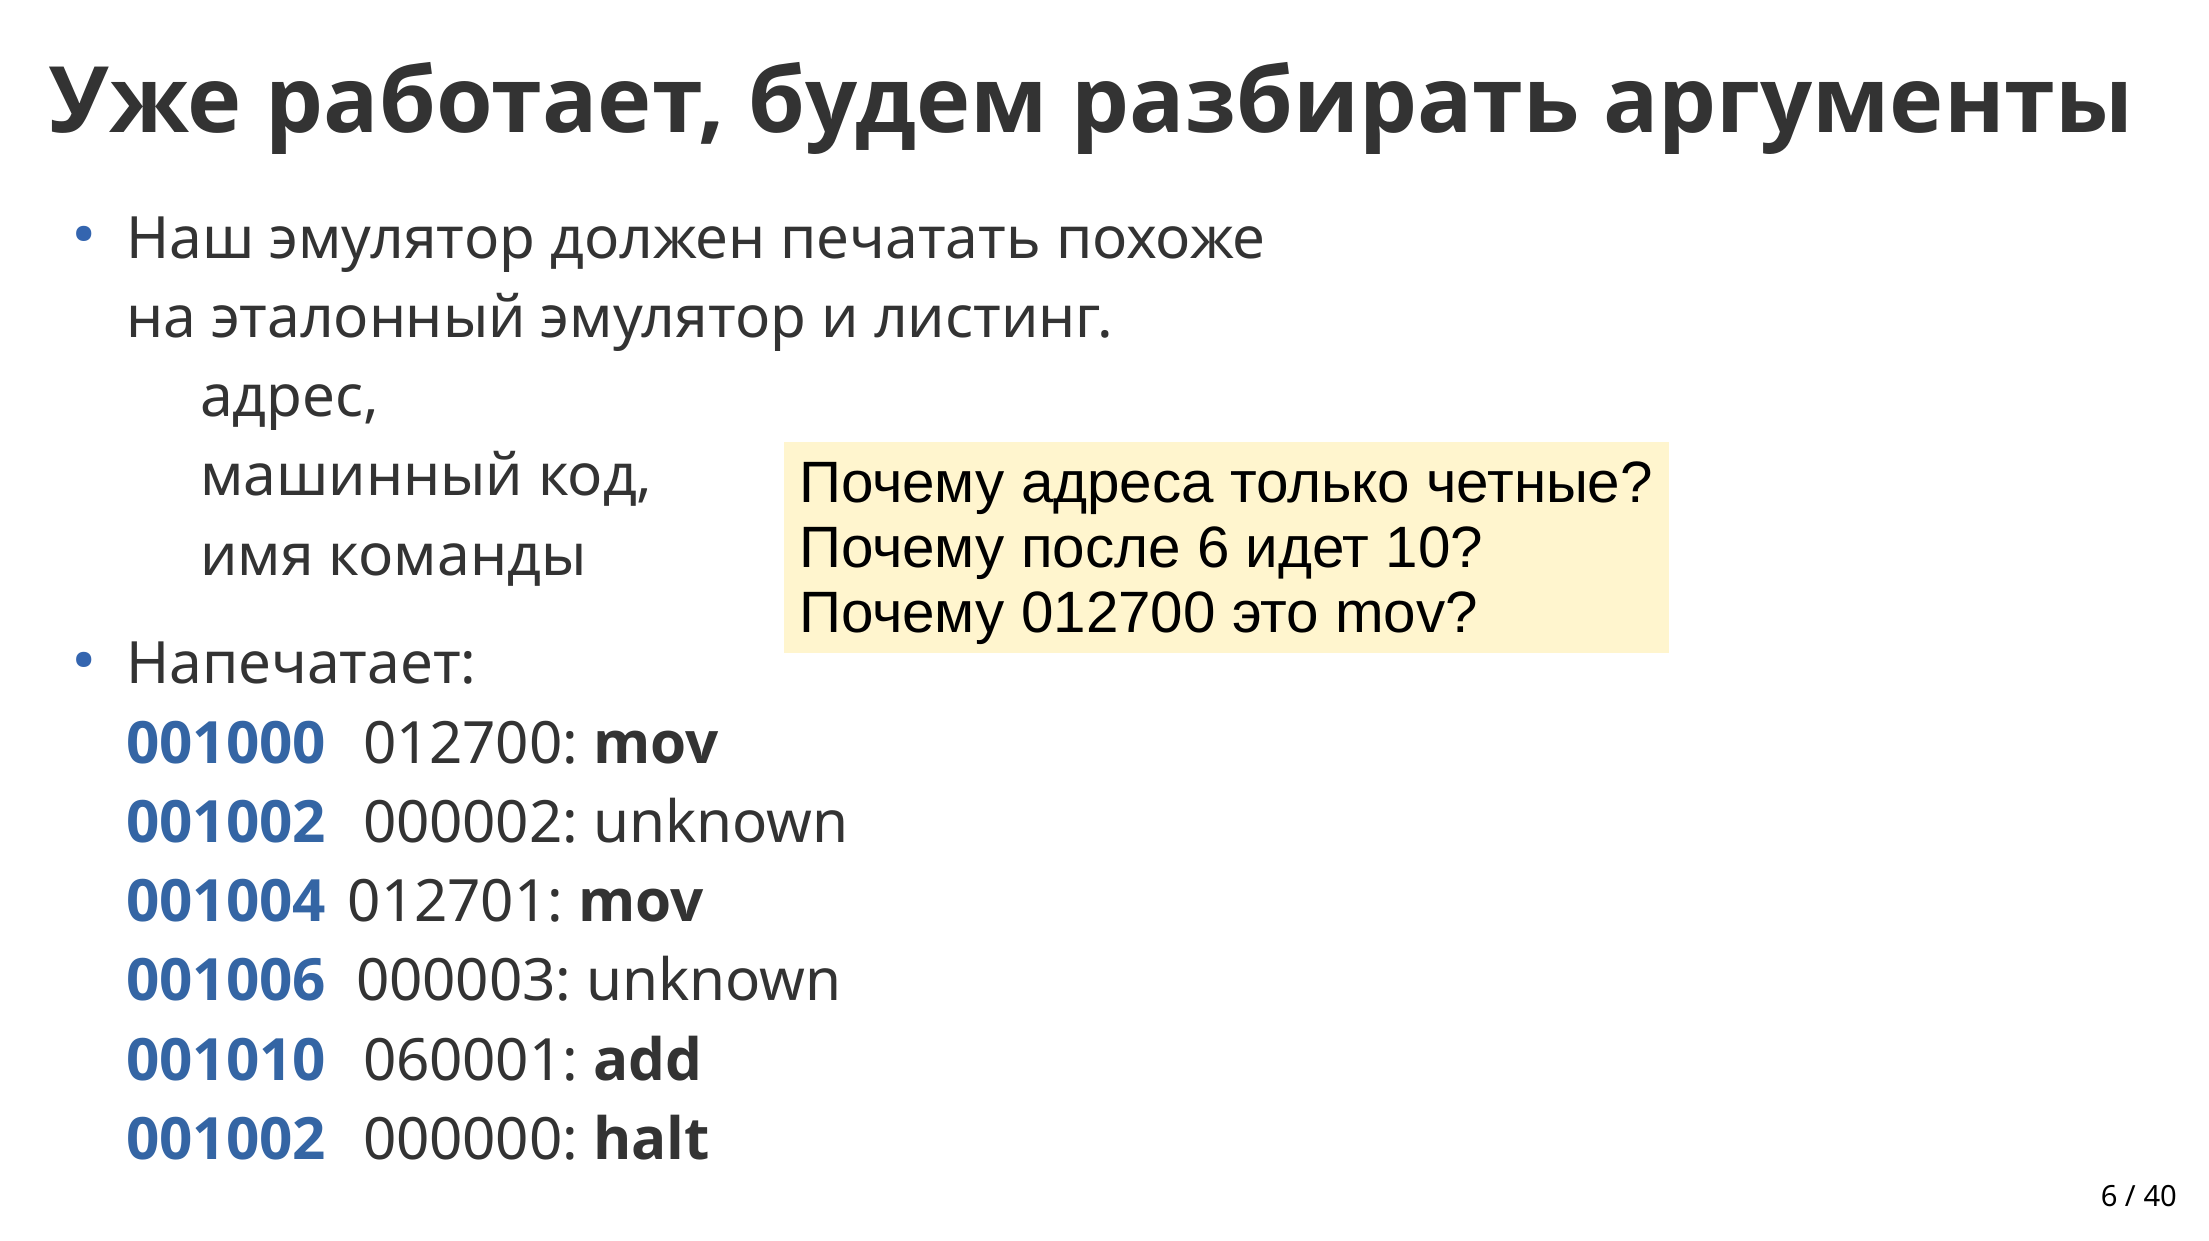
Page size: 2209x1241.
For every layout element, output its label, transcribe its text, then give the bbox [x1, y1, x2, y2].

list Наш эмулятор должен печатать похоже на эталонный эмулятор и листинг. адрес, машинный код, имя команды Напечатает: 001000 012700: mov 001002 000002: unknown 001004 012701: mov 001006 000003: unknown 001010 060001: add 001002 000000: halt [55, 195, 1690, 1177]
text_box Почему адреса только четные? Почему после 6 идет 10? Почему 012700 это mov? [784, 442, 1669, 653]
title Уже работает, будем разбирать аргументы [48, 34, 2174, 160]
